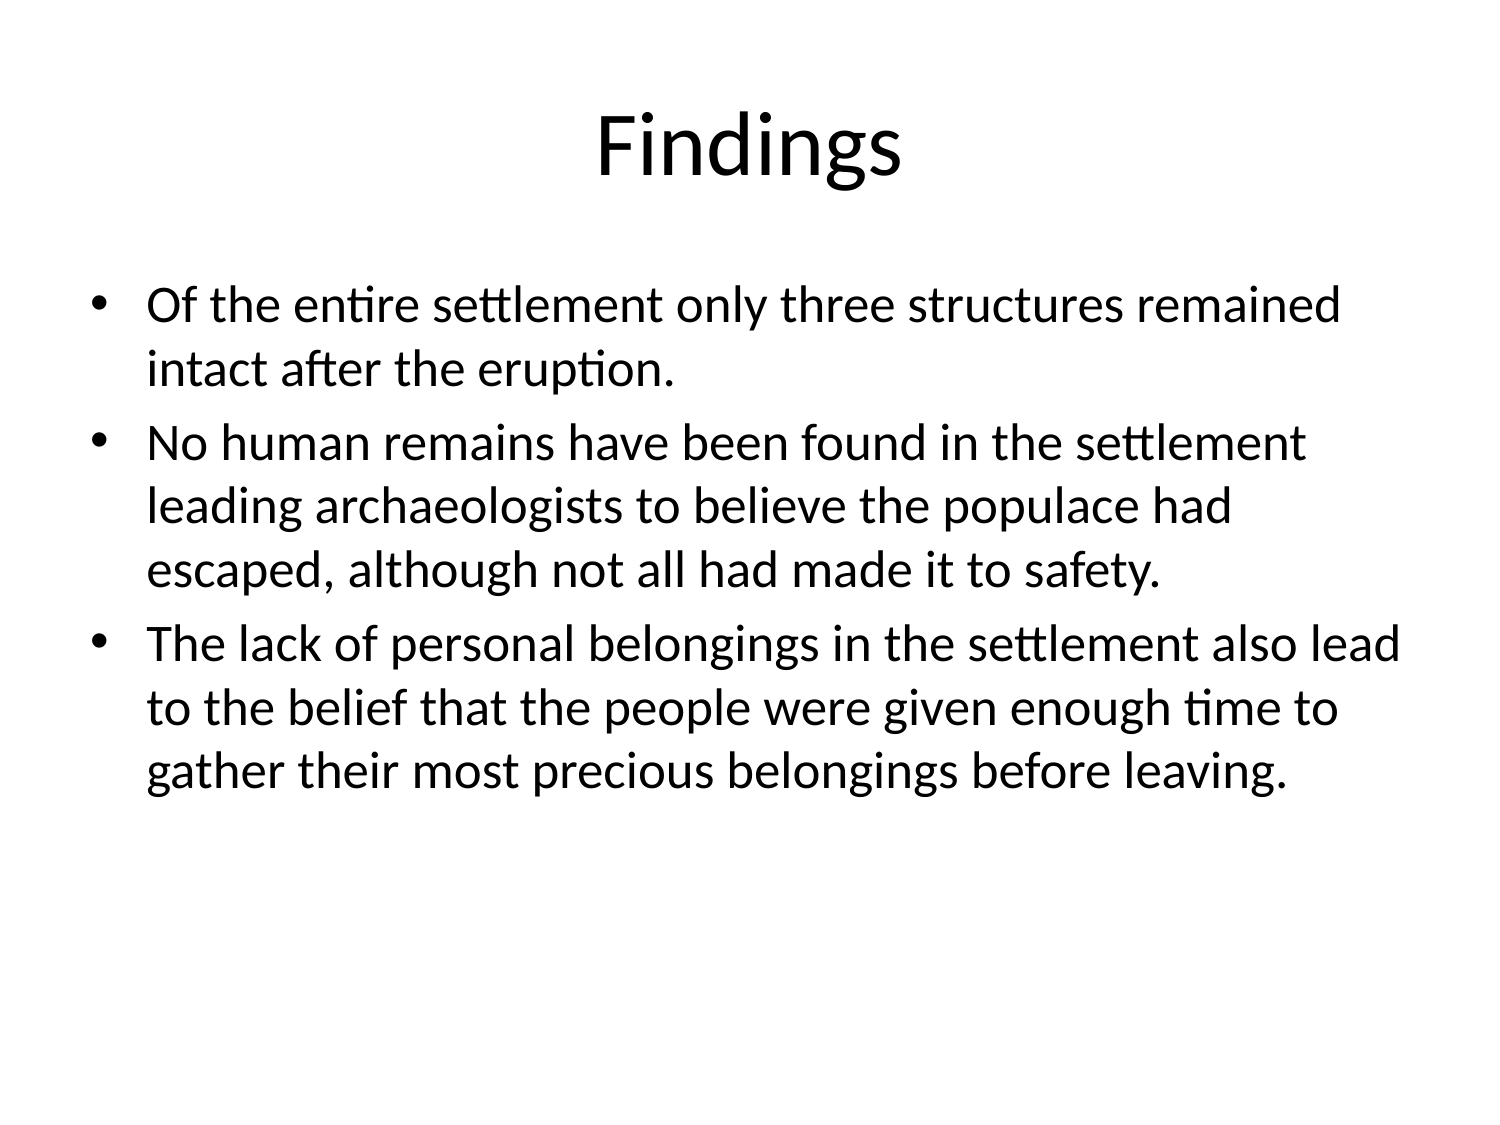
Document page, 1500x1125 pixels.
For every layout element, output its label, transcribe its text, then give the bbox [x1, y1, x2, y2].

title Findings [75, 45, 1425, 233]
list Of the entire settlement only three structures remained intact after the eruption. No human remains have been found in the settlement leading archaeologists to believe the populace had escaped, although not all had made it to safety. The lack of personal belongings in the settlement also lead to the belief that the people were given enough time to gather their most precious belongings before leaving. [75, 262, 1425, 1005]
